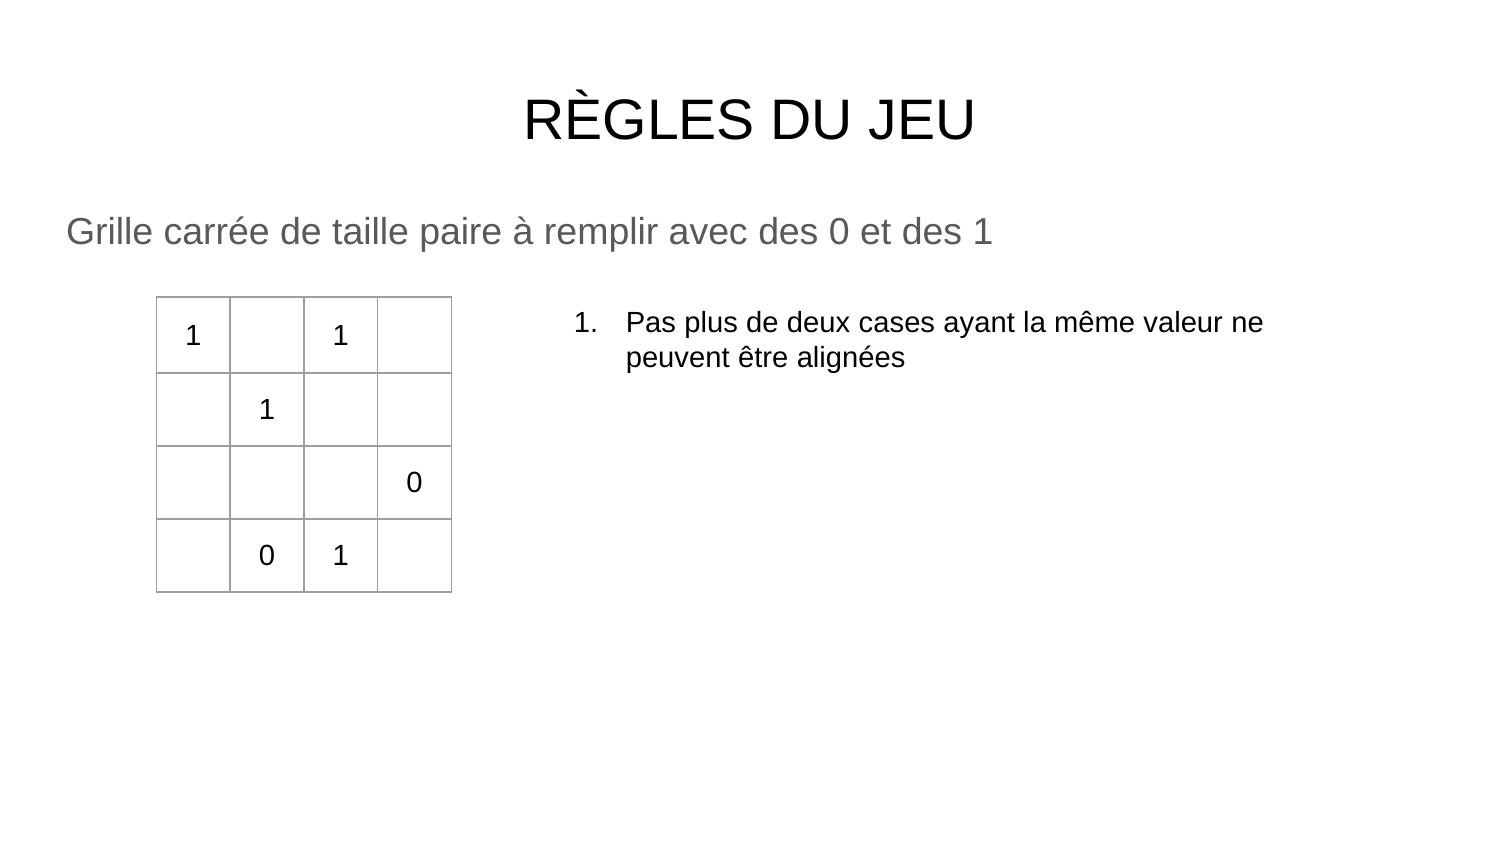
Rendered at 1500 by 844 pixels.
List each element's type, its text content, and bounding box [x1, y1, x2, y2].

table_cell [305, 374, 377, 445]
table_cell 0 [231, 520, 303, 591]
table_header 1 [157, 298, 229, 372]
table_cell [231, 447, 303, 518]
text_box Pas plus de deux cases ayant la même valeur ne peuvent être alignées [535, 288, 1391, 389]
table_cell [157, 374, 229, 445]
table_header [378, 298, 451, 372]
table_cell [305, 447, 377, 518]
table_cell [157, 520, 229, 591]
table_cell [378, 520, 451, 591]
table_cell 0 [378, 447, 451, 518]
table_cell [378, 374, 451, 445]
table_header 1 [305, 298, 377, 372]
table_cell [157, 447, 229, 518]
list Grille carrée de taille paire à remplir avec des 0 et des 1 [51, 189, 1449, 283]
table_header [231, 298, 303, 372]
table_cell 1 [305, 520, 377, 591]
title RÈGLES DU JEU [51, 72, 1449, 167]
table_cell 1 [231, 374, 303, 445]
